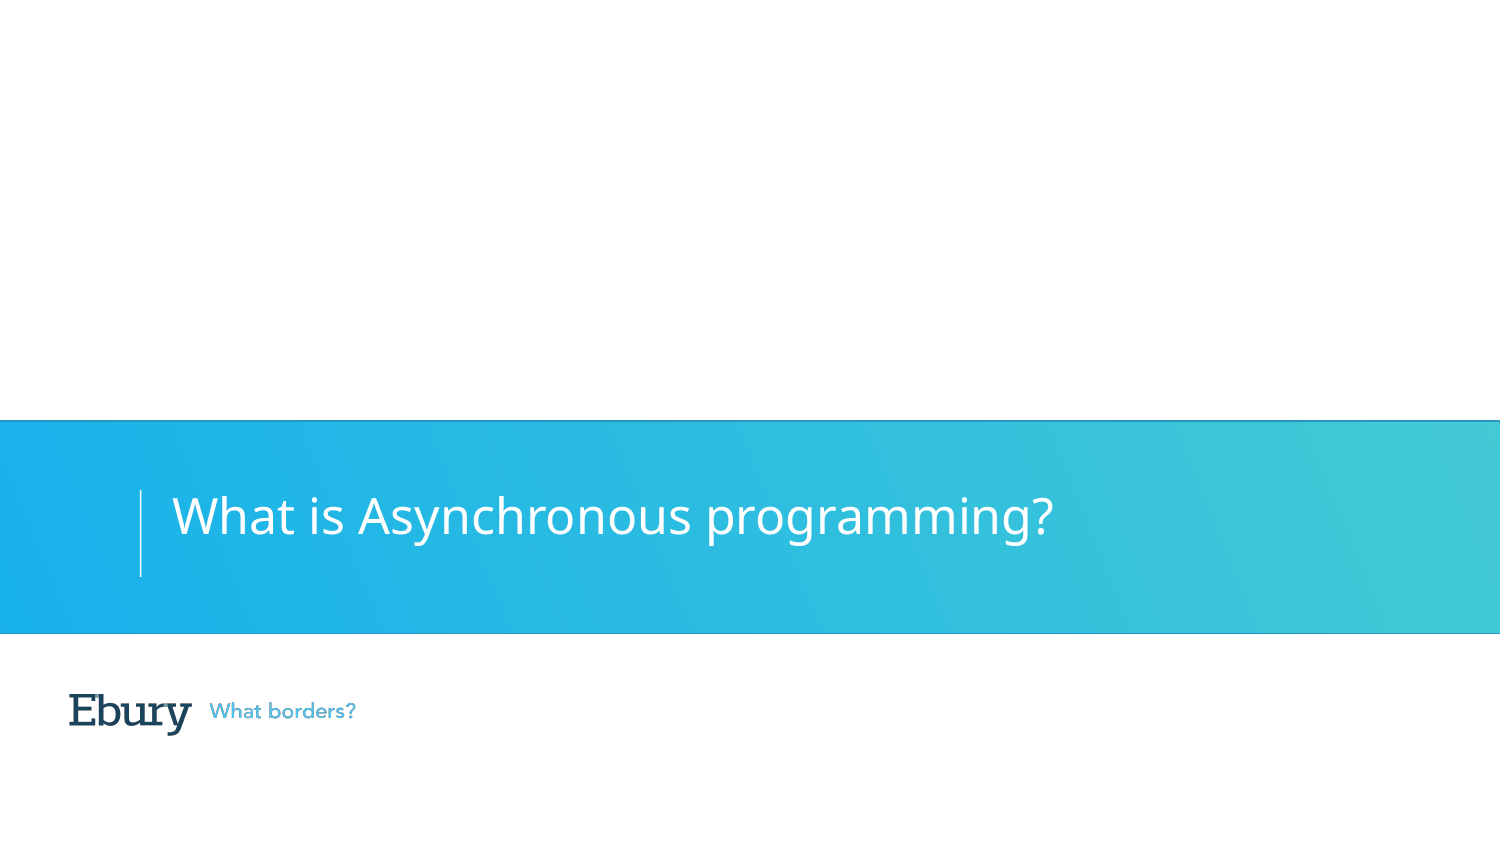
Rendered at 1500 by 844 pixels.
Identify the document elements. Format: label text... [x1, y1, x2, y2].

list What is Asynchronous programming? [157, 489, 1408, 540]
picture [35, 679, 388, 743]
